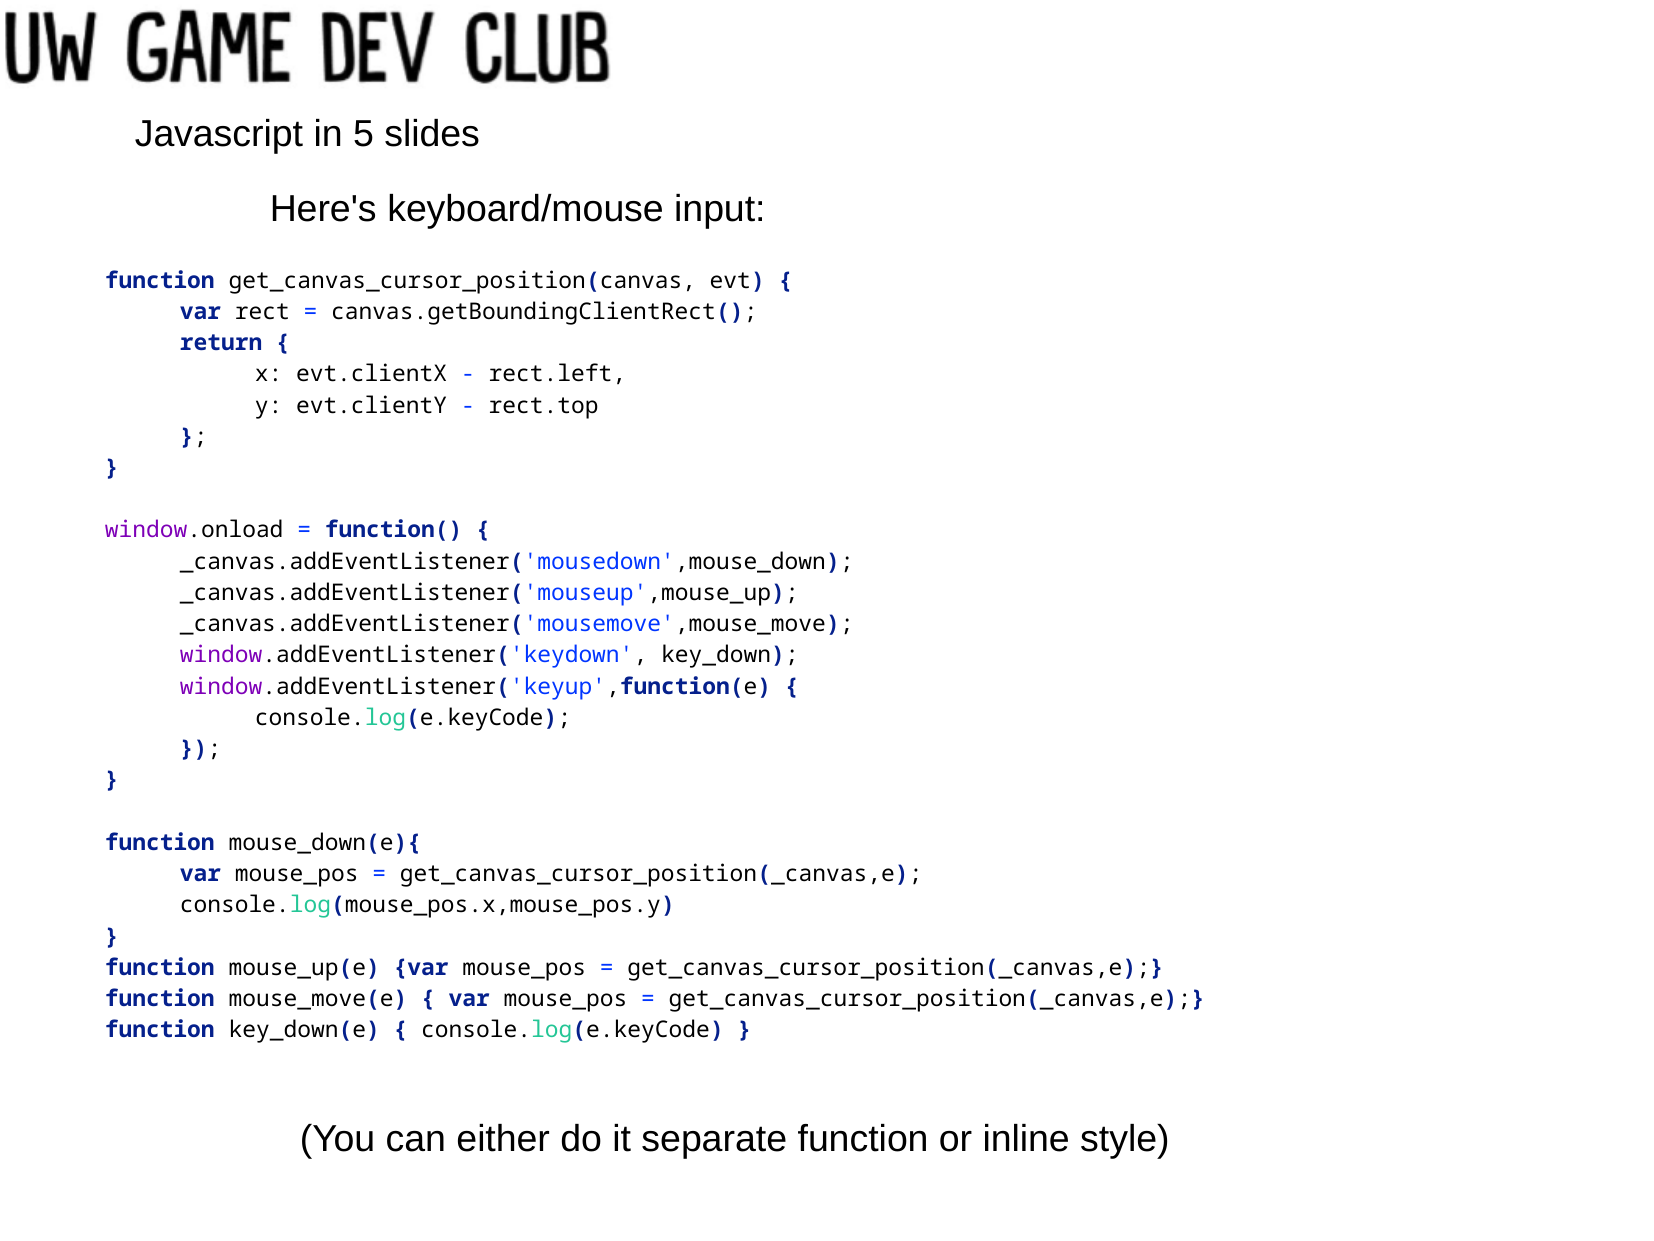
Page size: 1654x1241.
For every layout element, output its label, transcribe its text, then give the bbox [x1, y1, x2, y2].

picture [1, 0, 617, 90]
text_box Javascript in 5 slides [120, 105, 1156, 162]
text_box Here's keyboard/mouse input: [255, 180, 1366, 237]
text_box function get_canvas_cursor_position(canvas, evt) { var rect = canvas.getBoundingClientRect(); return { x: evt.clientX - rect.left, y: evt.clientY - rect.top }; } window.onload = function() { _canvas.addEventListener('mousedown',mouse_down); _canvas.addEventListener('mouseup',mouse_up); _canvas.addEventListener('mousemove',mouse_move); window.addEventListener('keydown', key_down); window.addEventListener('keyup',function(e) { console.log(e.keyCode); }); } function mouse_down(e){ var mouse_pos = get_canvas_cursor_position(_canvas,e); console.log(mouse_pos.x,mouse_pos.y) } function mouse_up(e) {var mouse_pos = get_canvas_cursor_position(_canvas,e);} function mouse_move(e) { var mouse_pos = get_canvas_cursor_position(_canvas,e);} function key_down(e) { console.log(e.keyCode) } [90, 256, 1396, 991]
text_box (You can either do it separate function or inline style) [285, 1110, 1471, 1167]
